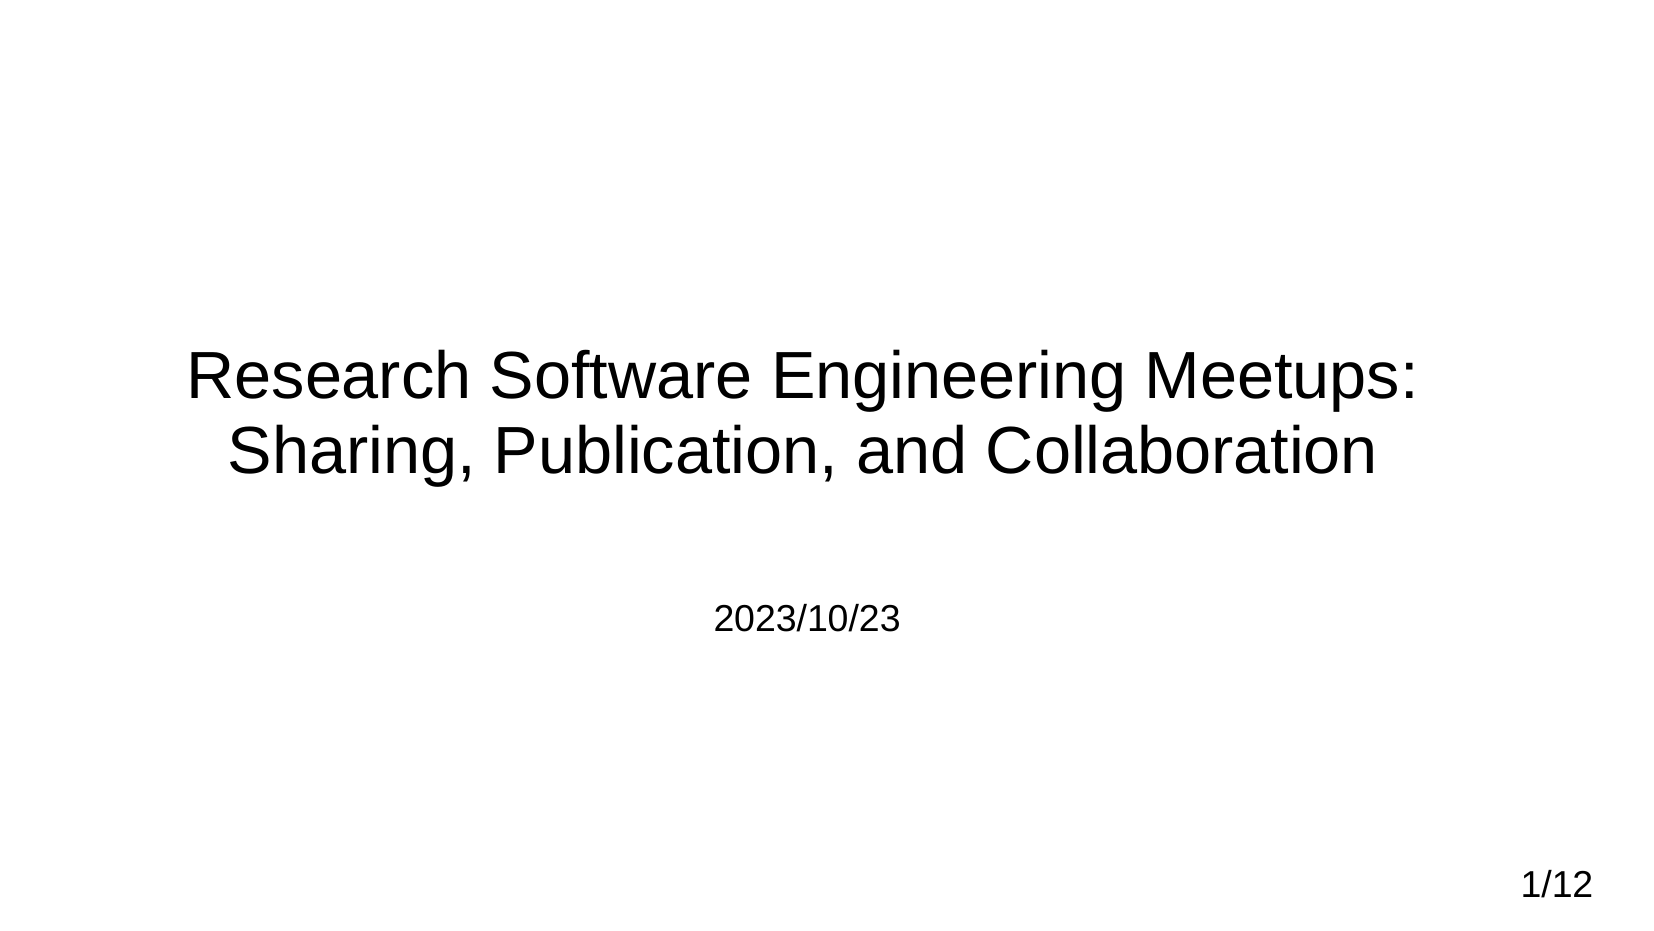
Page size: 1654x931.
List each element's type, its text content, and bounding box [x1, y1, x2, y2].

text_box 2023/10/23 [698, 590, 916, 648]
text_box <number>/12 [1505, 856, 1625, 914]
subtitle Research Software Engineering Meetups: Sharing, Publication, and Collaboration [59, 217, 1548, 758]
